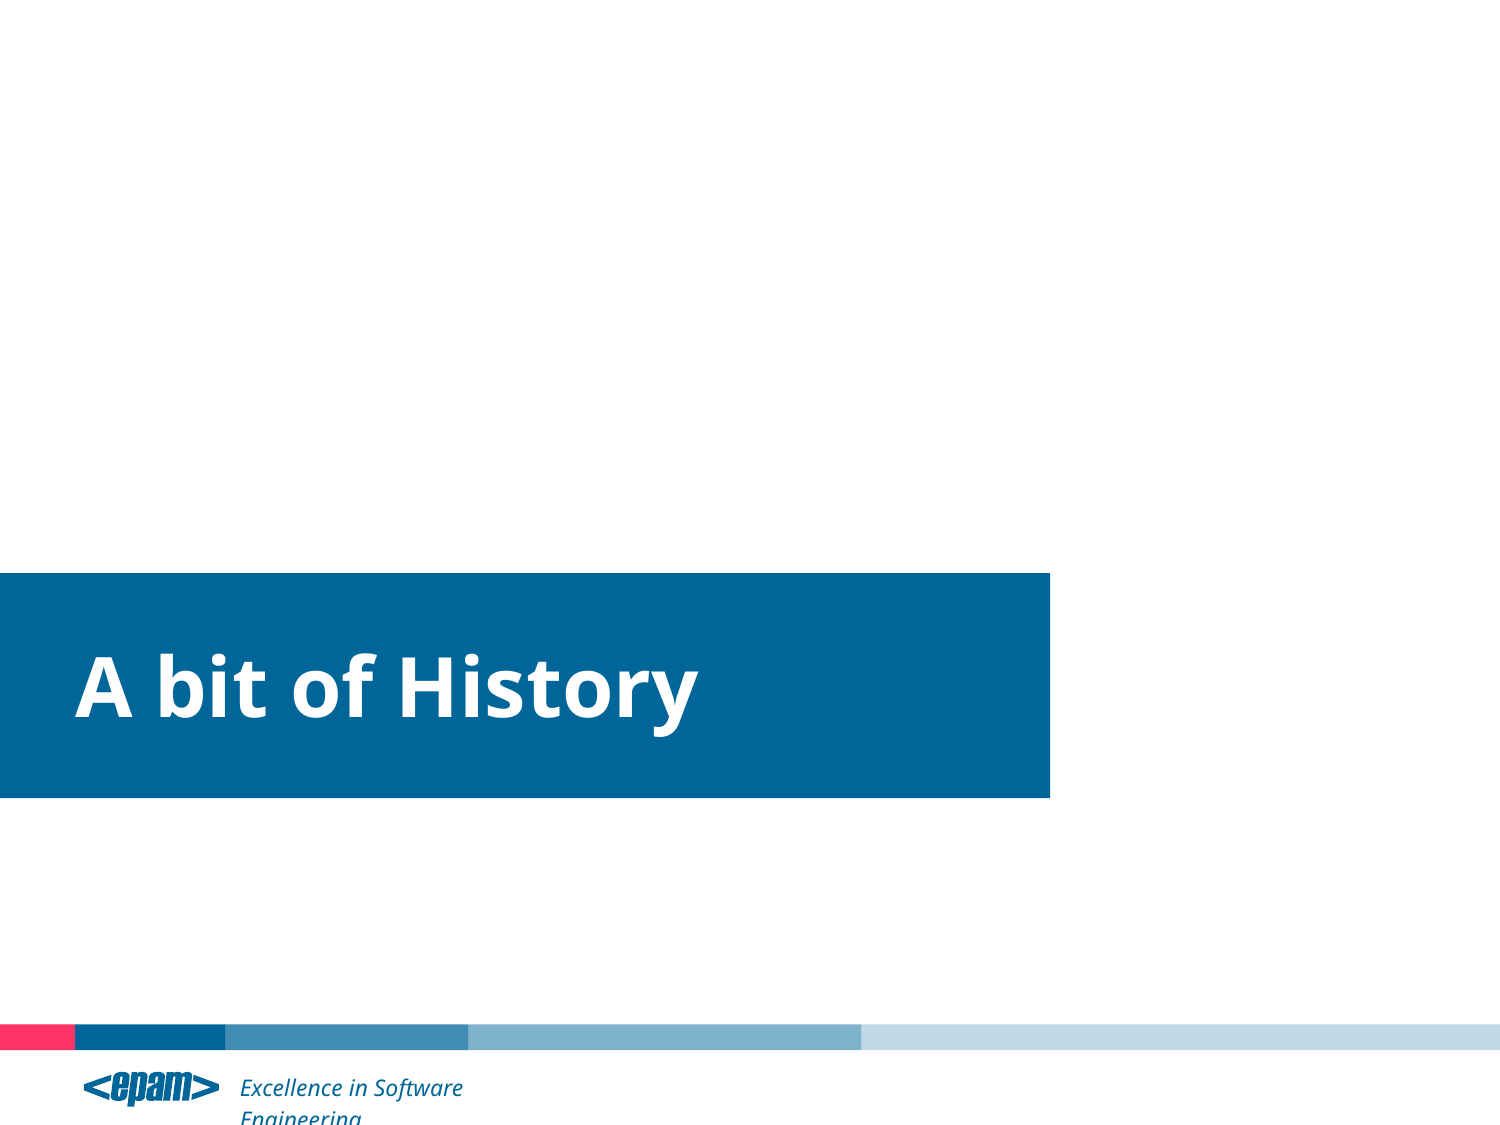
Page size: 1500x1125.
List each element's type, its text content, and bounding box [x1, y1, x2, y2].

title A bit of History [0, 573, 1051, 799]
